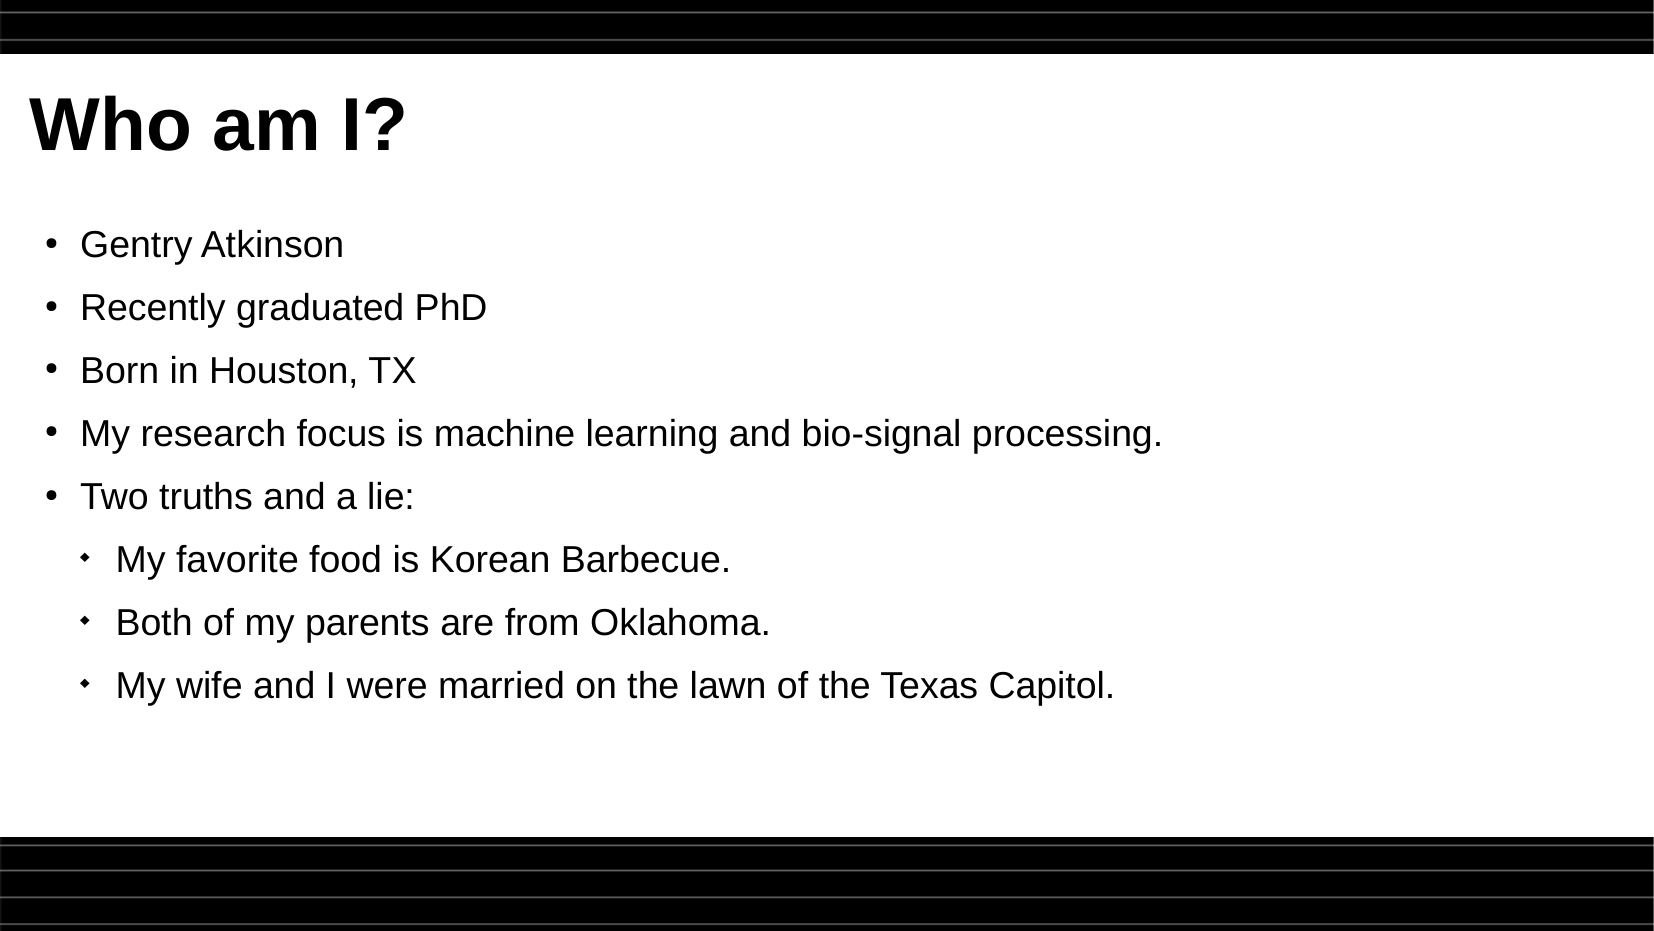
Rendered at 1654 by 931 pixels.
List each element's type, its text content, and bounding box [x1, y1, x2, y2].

picture [0, 0, 1654, 54]
text_box Gentry Atkinson Recently graduated PhD Born in Houston, TX My research focus is machine learning and bio-signal processing. Two truths and a lie: My favorite food is Korean Barbecue. Both of my parents are from Oklahoma. My wife and I were married on the lawn of the Texas Capitol. [30, 195, 1606, 716]
picture [0, 837, 1654, 931]
text_box Who am I? [15, 75, 1591, 174]
